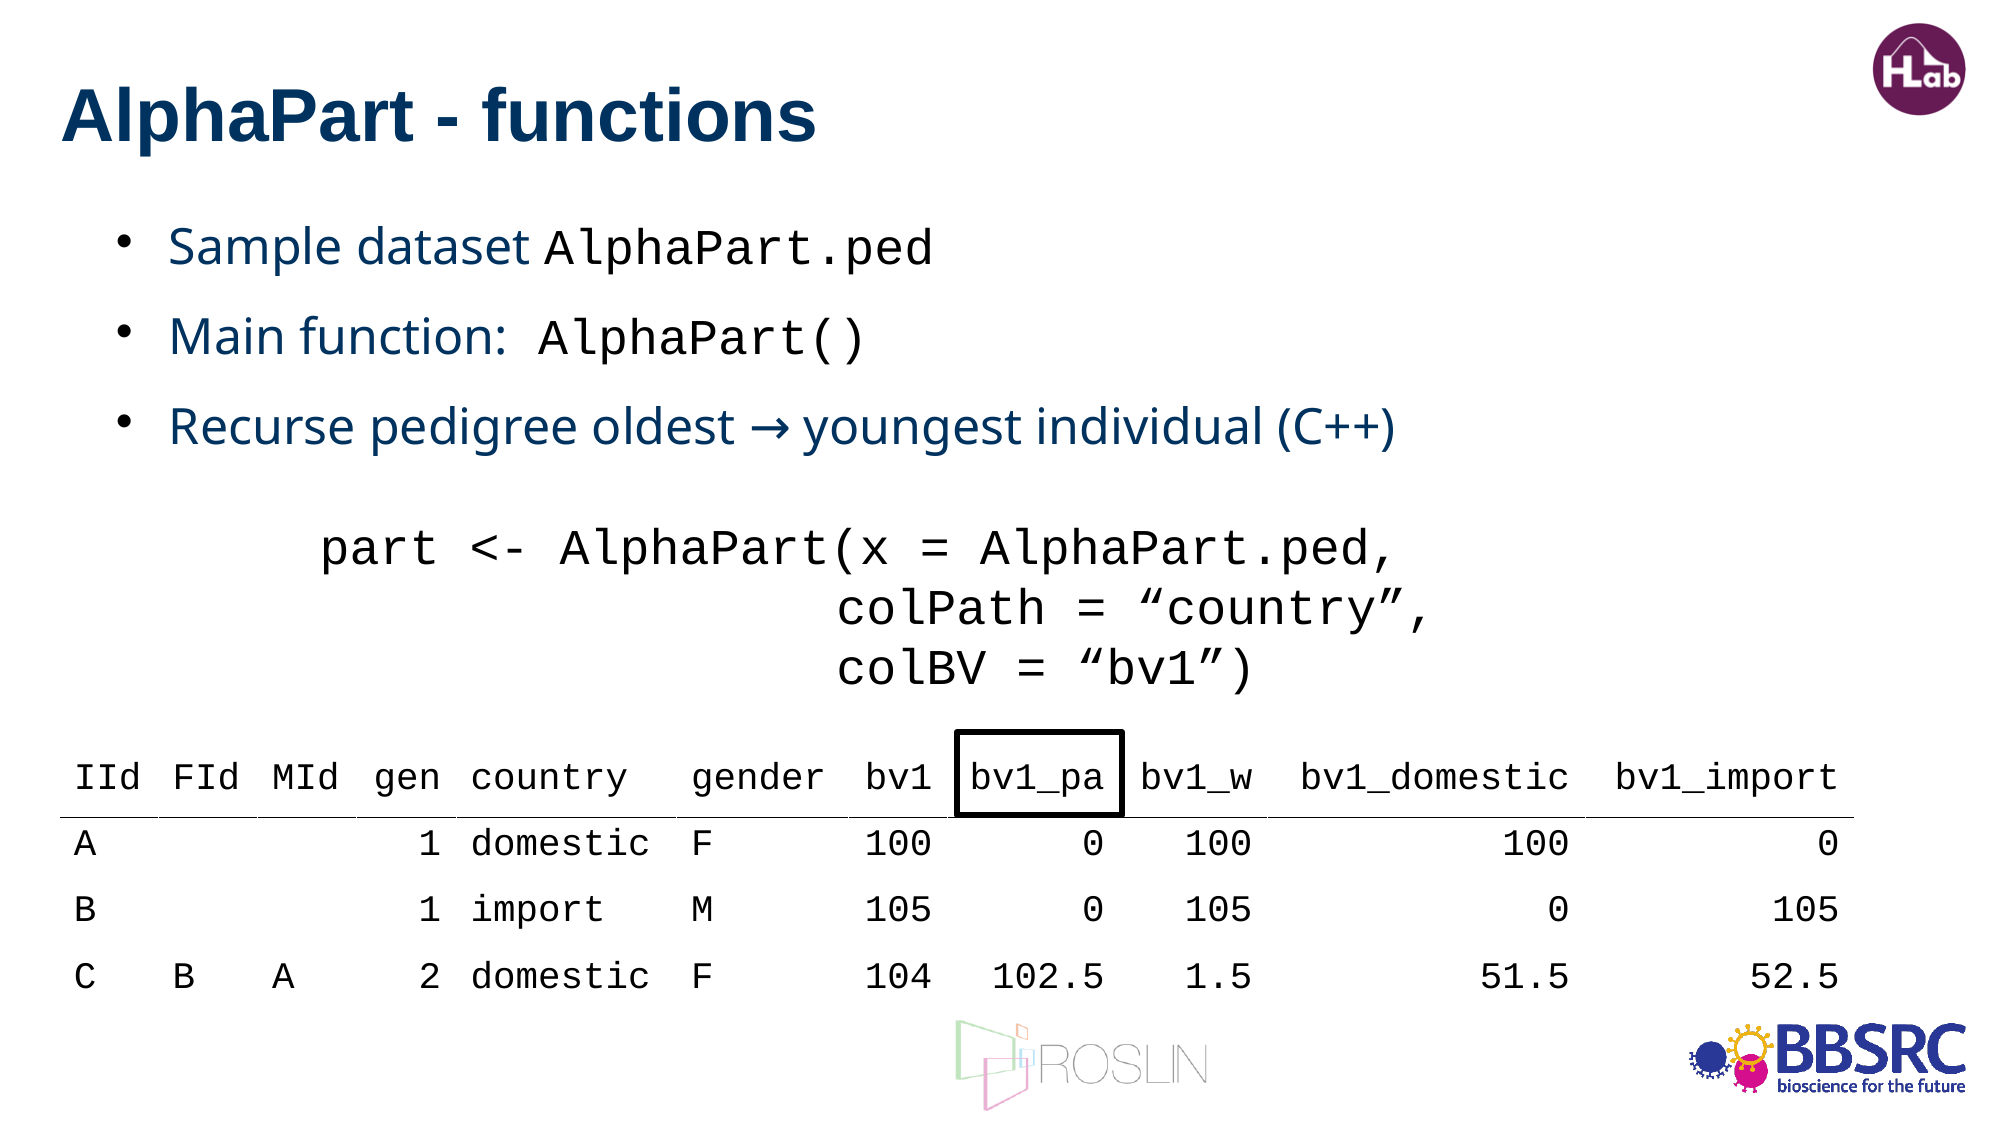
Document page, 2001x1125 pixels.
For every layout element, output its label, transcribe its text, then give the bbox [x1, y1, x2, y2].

table_header IId [59, 750, 158, 817]
table_cell 102.5 [948, 950, 1119, 1016]
table_cell 105 [849, 884, 947, 949]
table_cell F [677, 950, 848, 1016]
table_cell A [258, 950, 356, 1016]
table_cell 105 [1586, 884, 1854, 949]
table_header bv1_domestic [1267, 750, 1585, 817]
table_cell domestic [457, 950, 676, 1016]
table_cell 2 [357, 950, 456, 1016]
table_cell 104 [849, 950, 947, 1016]
table_cell domestic [457, 818, 676, 883]
table_cell [159, 884, 257, 949]
table_cell 52.5 [1586, 950, 1854, 1016]
table_cell [258, 818, 356, 883]
table_header country [456, 750, 676, 817]
text_box Sample dataset AlphaPart.ped Main function: AlphaPart() Recurse pedigree oldest → youngest individual (C++) part <- AlphaPart(x = AlphaPart.ped, colPath = “country”, colBV = “bv1”) [83, 176, 1966, 975]
text_box AlphaPart - functions [46, 59, 1926, 166]
table_cell F [677, 818, 848, 883]
table_cell 0 [948, 818, 1119, 883]
table_cell 0 [948, 884, 1119, 949]
table_header FId [158, 750, 257, 817]
table_cell C [60, 950, 158, 1016]
table_cell 0 [1268, 884, 1585, 949]
picture [948, 1017, 1220, 1125]
table_header gender [676, 750, 848, 817]
table_header bv1_import [1585, 750, 1854, 817]
table_header MId [257, 750, 357, 817]
table_header gen [357, 750, 456, 817]
table_header bv1_w [1125, 750, 1267, 817]
table_cell 105 [1120, 884, 1267, 949]
table_cell 0 [1586, 818, 1854, 883]
table_cell 1.5 [1120, 950, 1267, 1016]
table_cell 100 [1120, 818, 1267, 883]
table_cell [159, 818, 257, 883]
picture [1687, 1020, 1966, 1099]
table_header bv1_pa [947, 750, 954, 817]
table_header bv1 [848, 750, 947, 817]
table_cell M [677, 884, 848, 949]
table_cell 100 [849, 818, 947, 883]
table_cell B [60, 884, 158, 949]
table_cell A [60, 818, 158, 883]
table_cell B [159, 950, 257, 1016]
table_cell 51.5 [1268, 950, 1585, 1016]
table_cell 100 [1268, 818, 1585, 883]
table_cell import [457, 884, 676, 949]
table_header bv1_pa [960, 750, 1119, 812]
table_cell 1 [357, 884, 456, 949]
picture [1872, 21, 1966, 116]
table_cell [258, 884, 356, 949]
table_cell 1 [357, 818, 456, 883]
